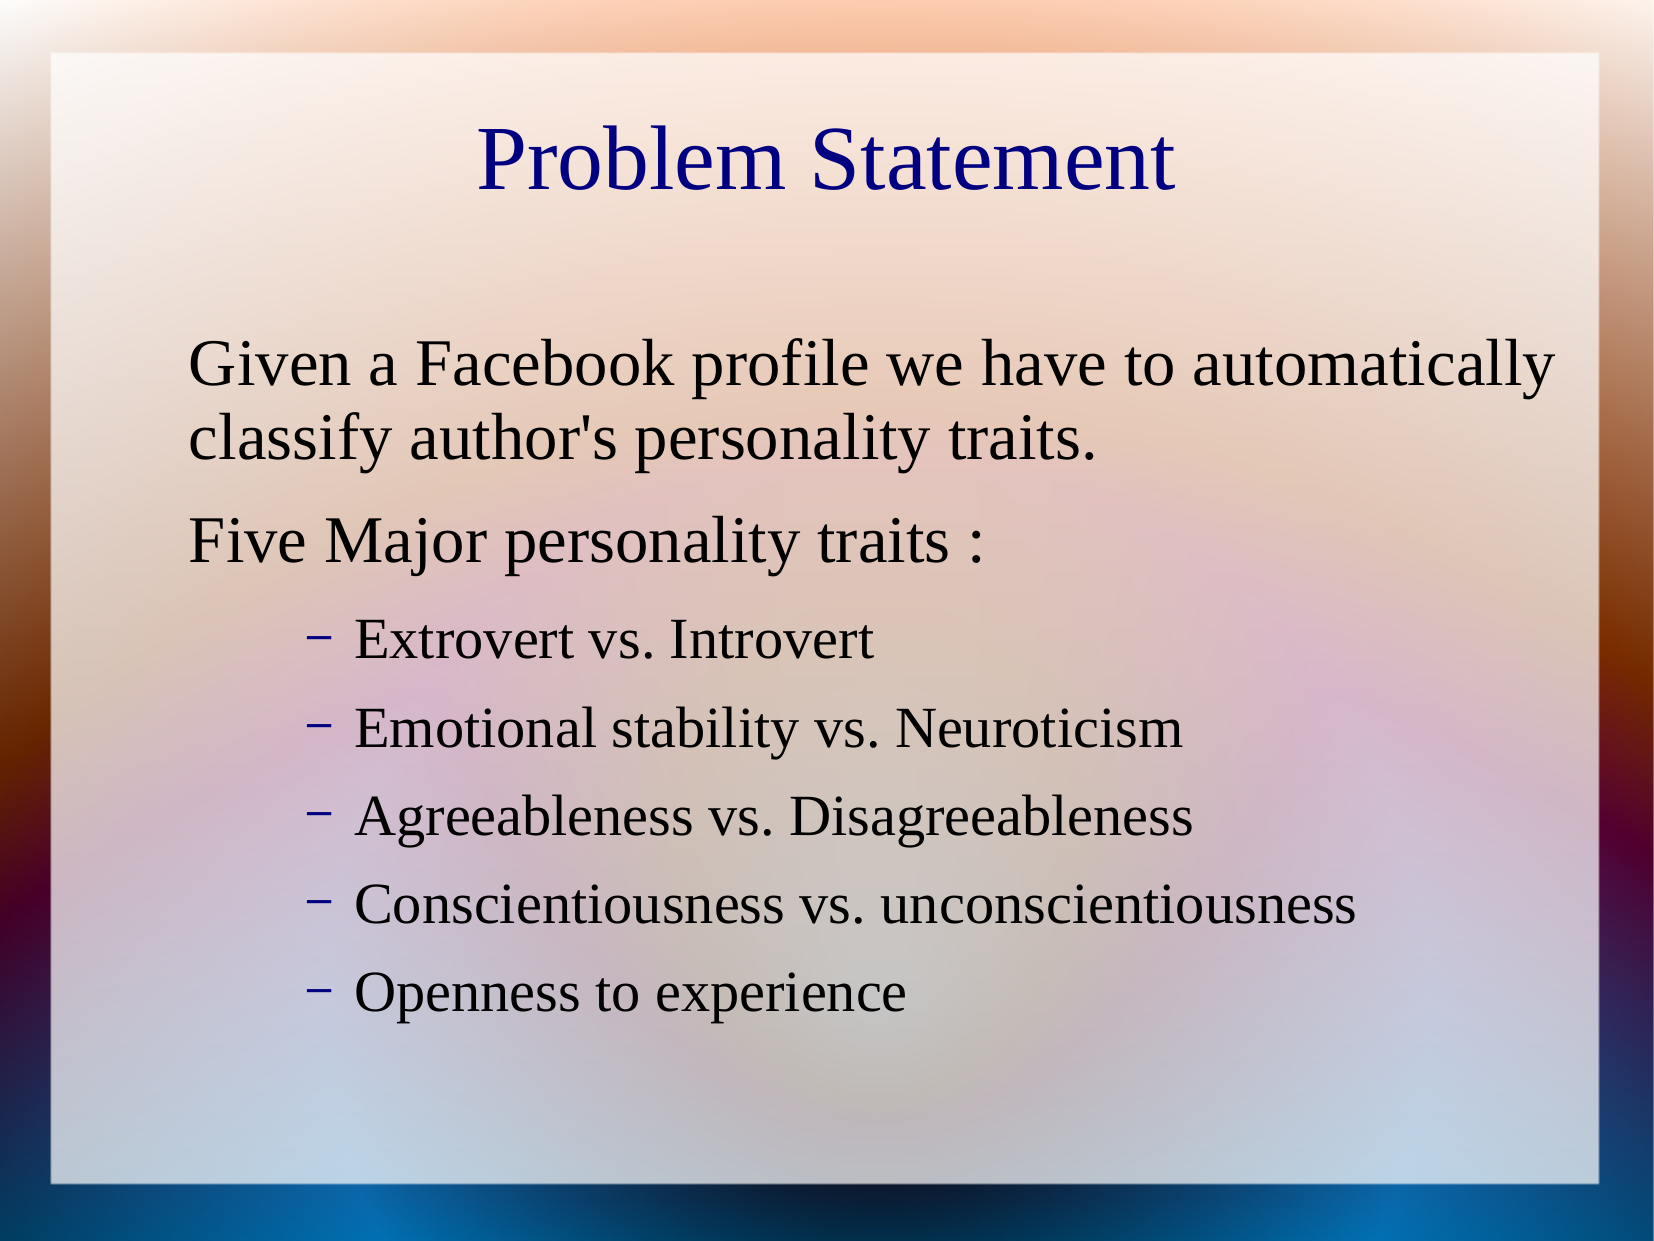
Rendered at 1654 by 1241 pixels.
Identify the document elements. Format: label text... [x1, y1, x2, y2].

title Problem Statement [82, 55, 1571, 263]
picture [0, 0, 1654, 1241]
list Given a Facebook profile we have to automatically classify author's personality traits. Five Major personality traits : Extrovert vs. Introvert Emotional stability vs. Neuroticism Agreeableness vs. Disagreeableness Conscientiousness vs. un­conscientiousness Openness to experience [118, 325, 1571, 1104]
